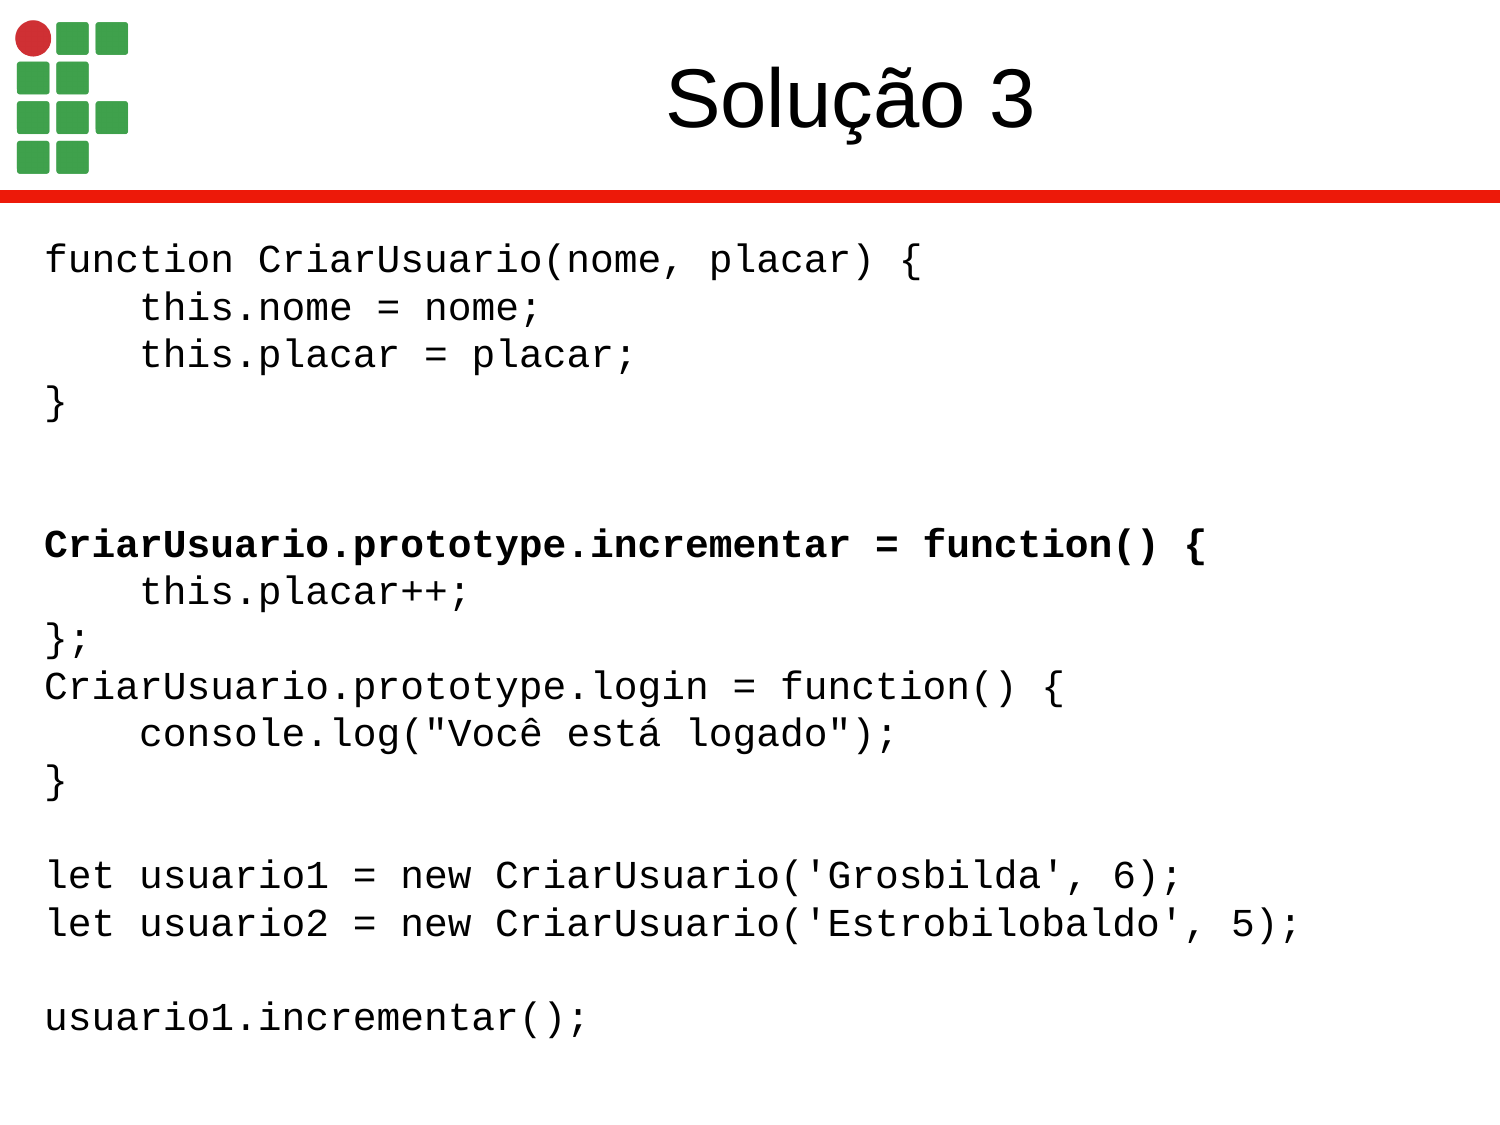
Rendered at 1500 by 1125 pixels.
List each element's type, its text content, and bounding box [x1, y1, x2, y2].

list function CriarUsuario(nome, placar) { this.nome = nome; this.placar = placar; } CriarUsuario.prototype.incrementar = function() { this.placar++; }; CriarUsuario.prototype.login = function() { console.log("Você está logado"); } let usuario1 = new CriarUsuario('Grosbilda', 6); let usuario2 = new CriarUsuario('Estrobilobaldo', 5); usuario1.incrementar(); [29, 225, 1471, 1105]
picture [14, 16, 130, 178]
title Solução 3 [230, 0, 1471, 202]
